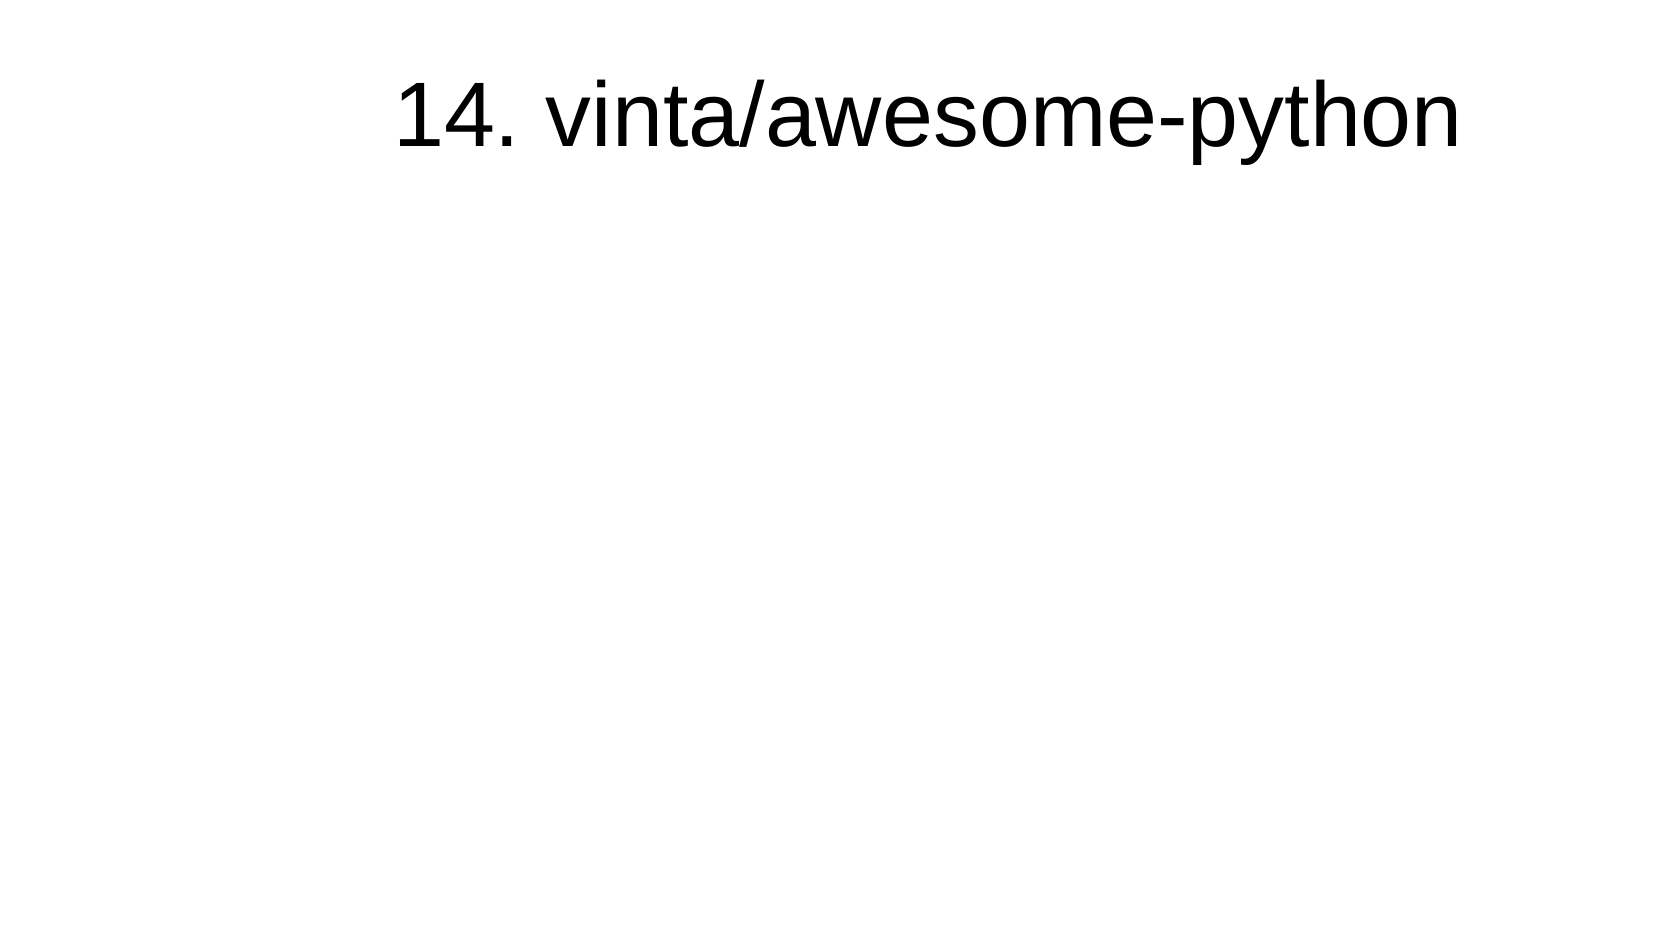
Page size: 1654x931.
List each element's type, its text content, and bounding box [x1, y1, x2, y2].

title 14. vinta/awesome-python [82, 37, 1571, 193]
